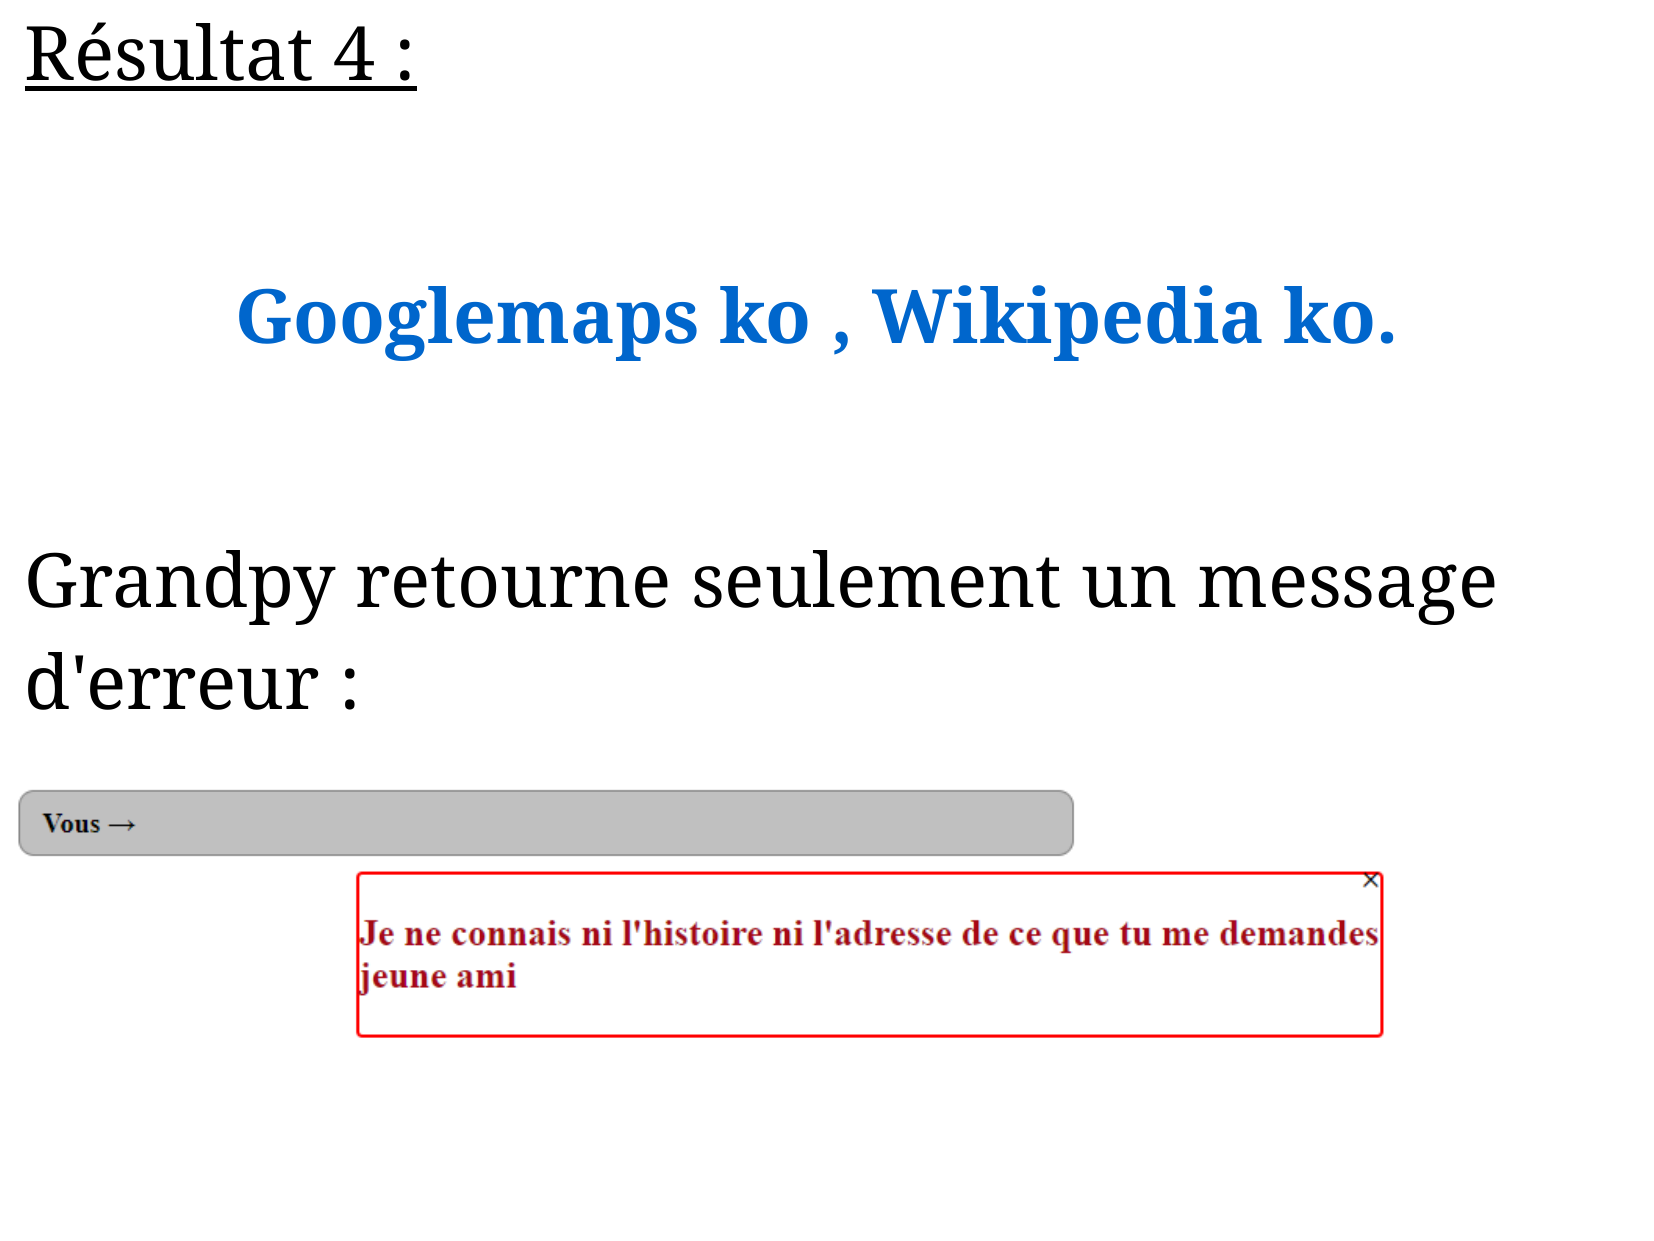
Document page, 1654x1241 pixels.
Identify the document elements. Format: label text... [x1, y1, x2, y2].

list Résultat 4 : Googlemaps ko , Wikipedia ko. Grandpy retourne seulement un message d'erreur : [24, 0, 1611, 1198]
picture [0, 770, 1415, 1074]
